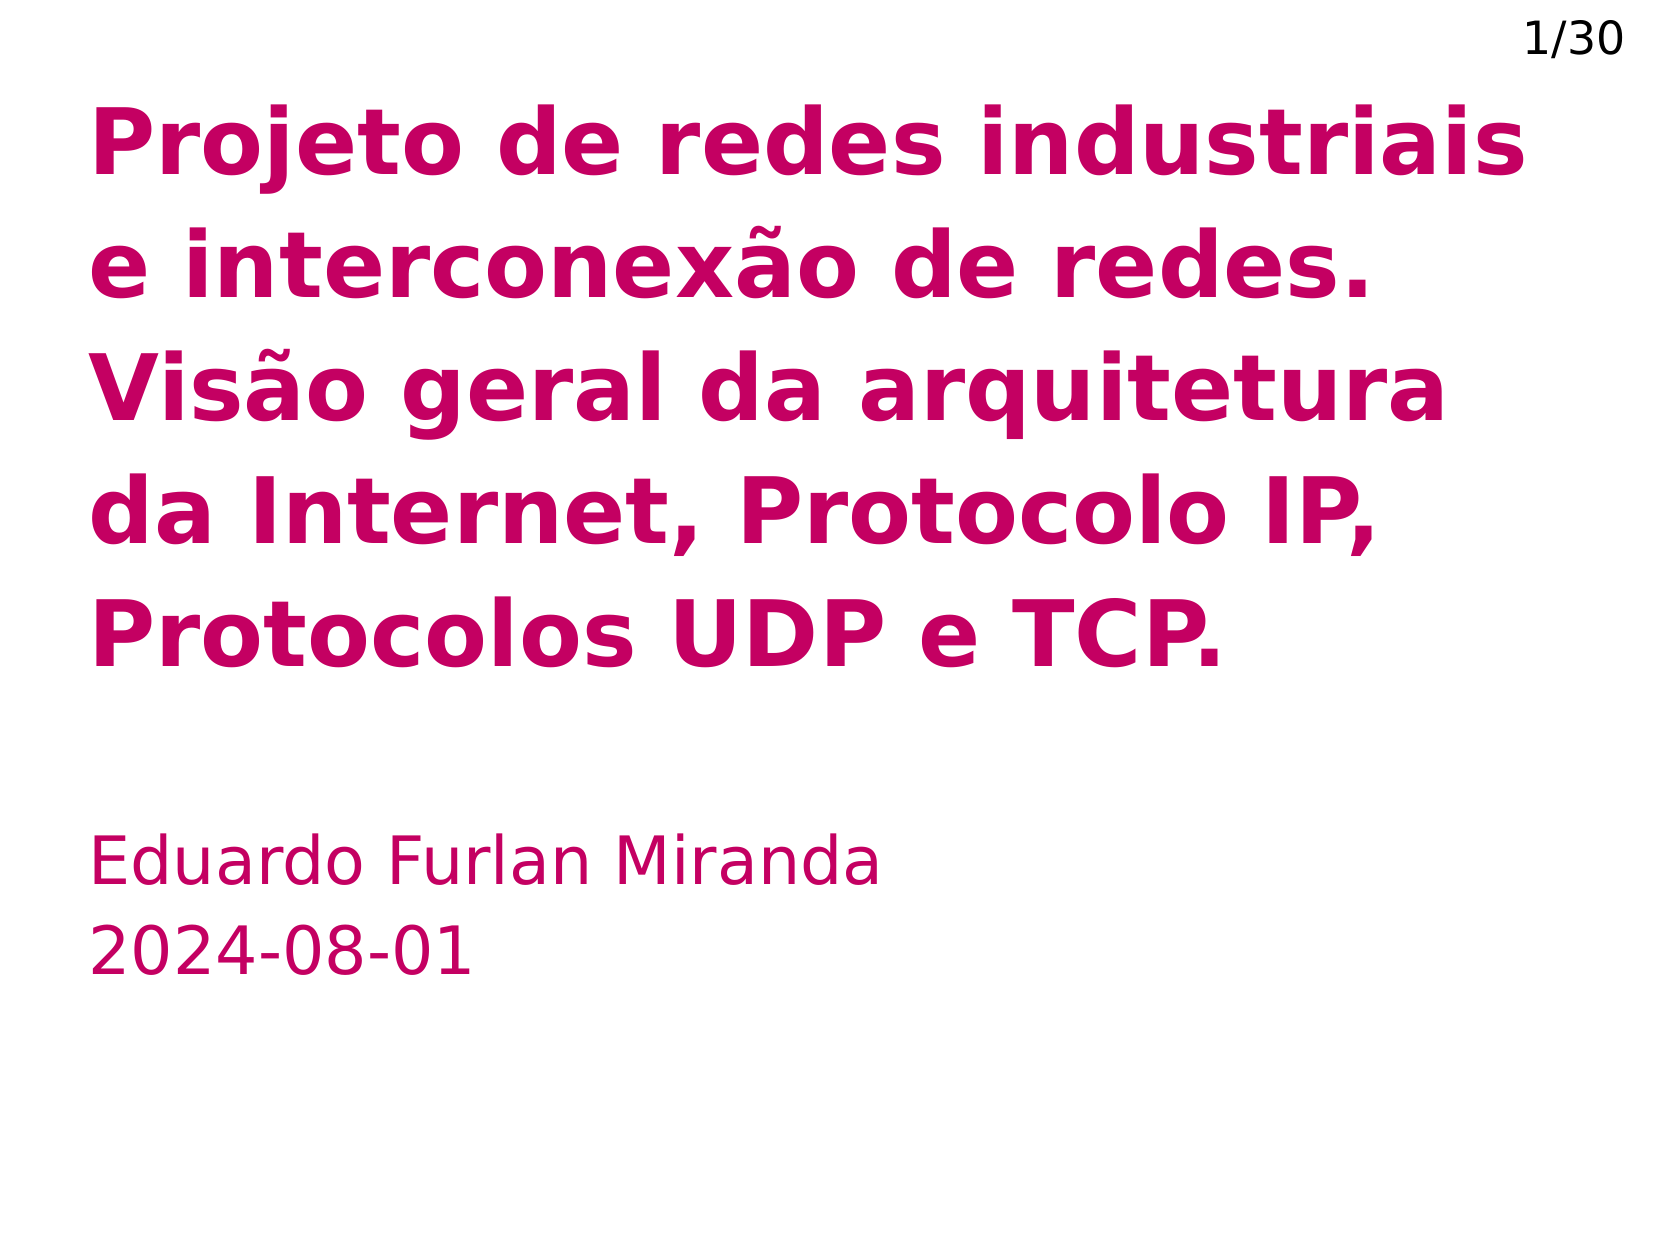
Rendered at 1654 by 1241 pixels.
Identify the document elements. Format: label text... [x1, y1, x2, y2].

title Projeto de redes industriais e interconexão de redes. Visão geral da arquitetura da Internet, Protocolo IP, Protocolos UDP e TCP. Eduardo Furlan Miranda 2024-08-01 [88, 29, 1565, 1034]
